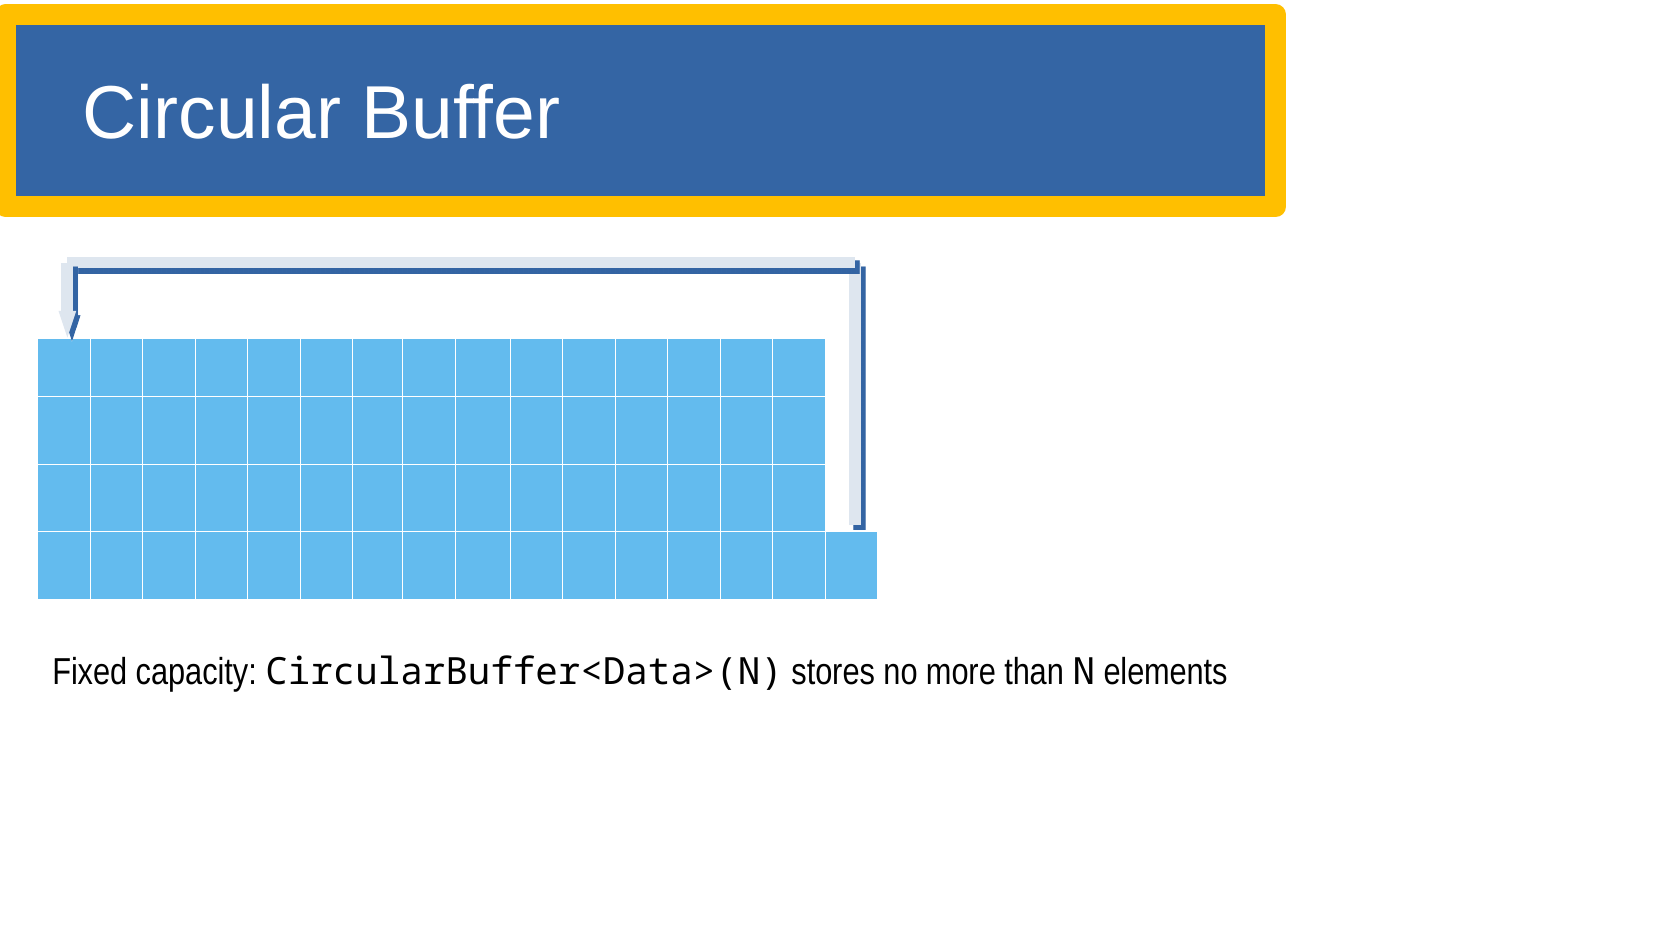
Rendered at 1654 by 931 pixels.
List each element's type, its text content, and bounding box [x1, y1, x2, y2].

table_cell [38, 465, 90, 531]
table_cell [91, 465, 142, 531]
table_cell [668, 532, 720, 599]
table_cell [403, 397, 455, 464]
table_cell [91, 532, 142, 599]
table_cell [196, 465, 247, 531]
table_cell [511, 397, 562, 464]
table_cell [563, 532, 615, 599]
table_cell [403, 532, 455, 599]
table_header [38, 339, 90, 396]
table_header [866, 339, 877, 396]
table_cell [456, 532, 510, 599]
table_cell [668, 397, 720, 464]
title Circular Buffer [82, 35, 1235, 189]
table_cell [511, 465, 562, 531]
table_cell [826, 465, 853, 531]
table_header [196, 339, 247, 396]
table_header [248, 339, 300, 396]
table_cell [563, 397, 615, 464]
table_header [301, 339, 352, 396]
table_header [563, 339, 615, 396]
table_cell [456, 465, 510, 531]
table_cell [248, 532, 300, 599]
table_cell [668, 465, 720, 531]
table_cell [866, 465, 877, 531]
table_cell [91, 397, 142, 464]
table_cell [196, 532, 247, 599]
table_cell [38, 397, 90, 464]
table_cell [826, 397, 849, 464]
table_cell [248, 397, 300, 464]
table_cell [773, 465, 825, 531]
table_header [773, 339, 825, 396]
table_header [668, 339, 720, 396]
table_cell [721, 532, 772, 599]
table_header [91, 339, 142, 396]
table_cell [143, 397, 195, 464]
table_cell [353, 397, 402, 464]
table_cell [721, 397, 772, 464]
table_cell [403, 465, 455, 531]
table_cell [866, 397, 877, 464]
table_cell [826, 532, 877, 599]
table_cell [773, 532, 825, 599]
table_header [353, 339, 402, 396]
table_cell [143, 532, 195, 599]
table_header [826, 339, 849, 396]
table_cell [301, 397, 352, 464]
table_header [456, 339, 510, 396]
table_cell [248, 465, 300, 531]
table_header [616, 339, 667, 396]
table_cell [616, 397, 667, 464]
table_cell [196, 397, 247, 464]
table_cell [616, 465, 667, 531]
table_cell [773, 397, 825, 464]
table_header [721, 339, 772, 396]
table_cell [353, 465, 402, 531]
table_cell [38, 532, 90, 599]
table_cell [353, 532, 402, 599]
table_cell [143, 465, 195, 531]
table_cell [456, 397, 510, 464]
table_header [143, 339, 195, 396]
table_header [511, 339, 562, 396]
table_cell [616, 532, 667, 599]
table_cell [721, 465, 772, 531]
table_cell [563, 465, 615, 531]
table_header [403, 339, 455, 396]
text_box Fixed capacity: CircularBuffer<Data>(N) stores no more than N elements [37, 637, 1276, 728]
table_cell [301, 532, 352, 599]
table_cell [301, 465, 352, 531]
table_cell [511, 532, 562, 599]
